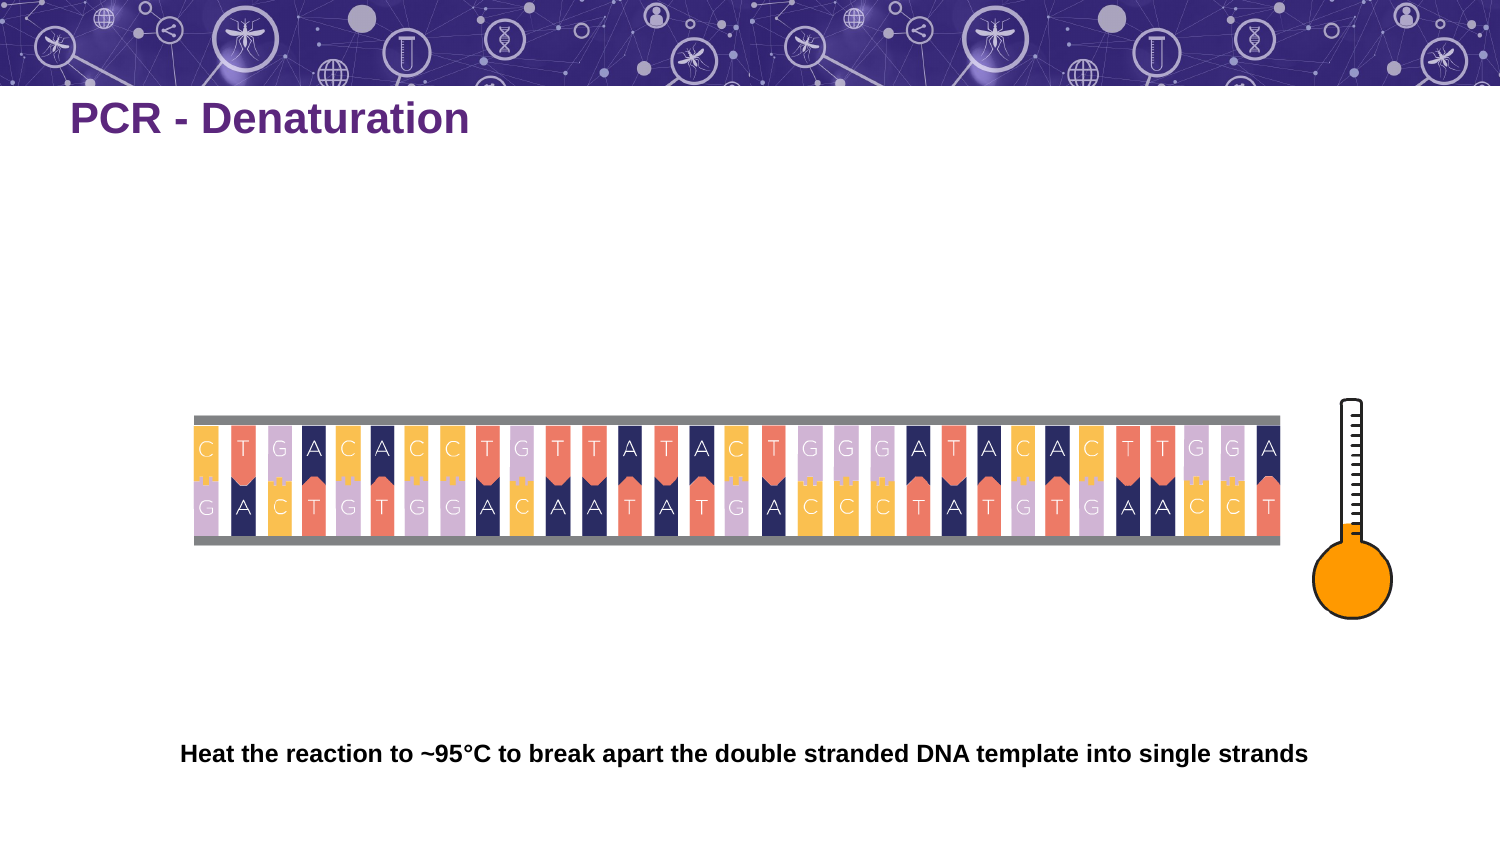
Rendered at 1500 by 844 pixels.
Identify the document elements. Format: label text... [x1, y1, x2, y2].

title PCR - Denaturation [54, 75, 1118, 151]
picture [0, 0, 1500, 86]
text_box Heat the reaction to ~95°C to break apart the double stranded DNA template into single strands [165, 732, 1355, 792]
picture [175, 303, 1430, 662]
